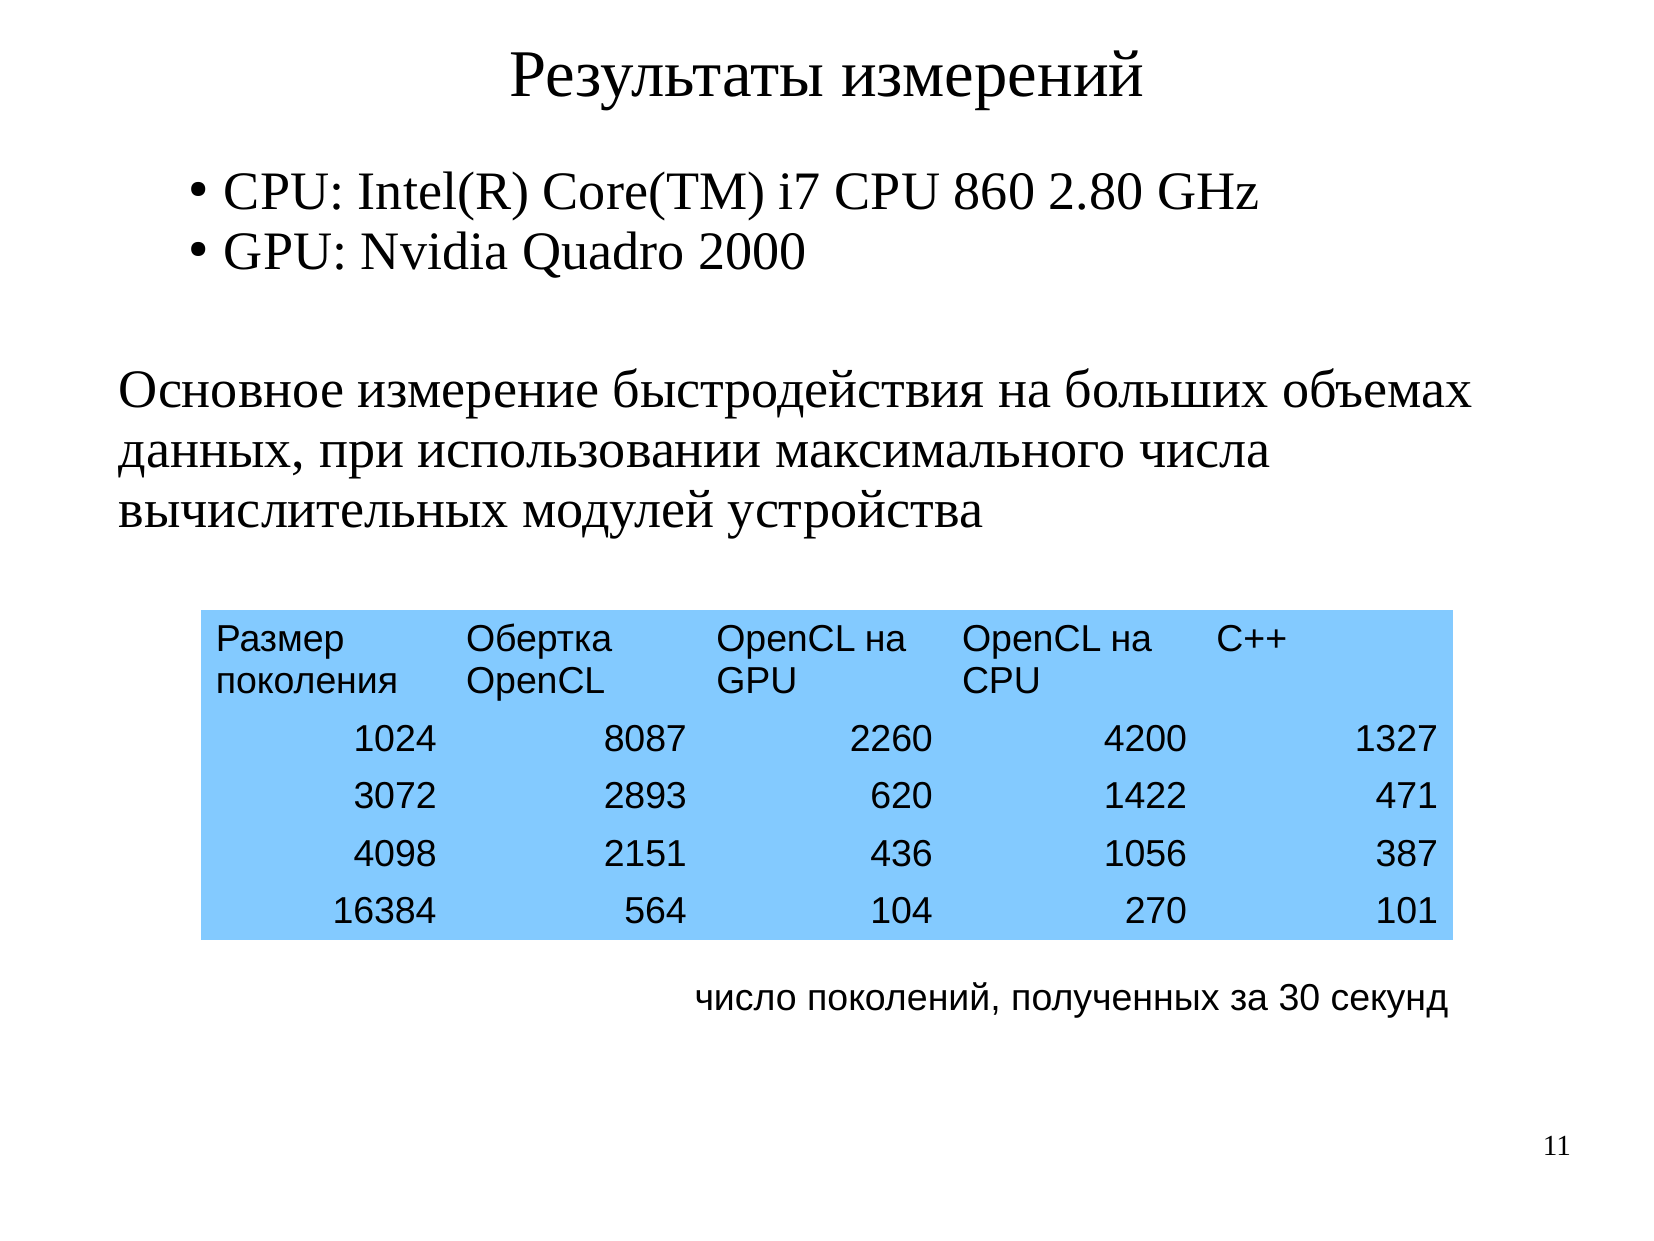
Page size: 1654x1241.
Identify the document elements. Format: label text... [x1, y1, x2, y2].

table_cell 8087 [451, 710, 701, 767]
table_cell 1327 [1202, 710, 1453, 767]
table_cell 471 [1202, 767, 1453, 825]
table_cell 2151 [451, 825, 701, 882]
table_cell 387 [1202, 825, 1453, 882]
table_header Обертка OpenCL [451, 610, 701, 710]
table_cell 620 [701, 767, 947, 825]
table_cell 1422 [947, 767, 1202, 825]
table_cell 101 [1202, 882, 1453, 940]
table_cell 16384 [201, 882, 451, 940]
table_cell 2893 [451, 767, 701, 825]
table_cell 270 [947, 882, 1202, 940]
table_cell 436 [701, 825, 947, 882]
table_cell 1024 [201, 710, 451, 767]
table_header OpenCL на СPU [947, 610, 1202, 710]
table_cell 4098 [201, 825, 451, 882]
table_cell 4200 [947, 710, 1202, 767]
text_box число поколений, полученных за 30 секунд [679, 968, 1464, 1026]
table_cell 104 [701, 882, 947, 940]
table_cell 564 [451, 882, 701, 940]
table_header Размер поколения [201, 610, 451, 710]
text_box Результаты измерений [494, 29, 1160, 119]
text_box CPU: Intel(R) Core(TM) i7 CPU 860 2.80 GHz GPU: Nvidia Quadro 2000 [173, 153, 1277, 351]
table_header C++ [1202, 610, 1453, 710]
table_cell 1056 [947, 825, 1202, 882]
table_header OpenCL на GPU [701, 610, 947, 710]
table_cell 2260 [701, 710, 947, 767]
table_cell 3072 [201, 767, 451, 825]
text_box Основное измерение быстродействия на больших объемах данных, при использовании максимального числа вычислительных модулей устройства [104, 351, 1503, 550]
